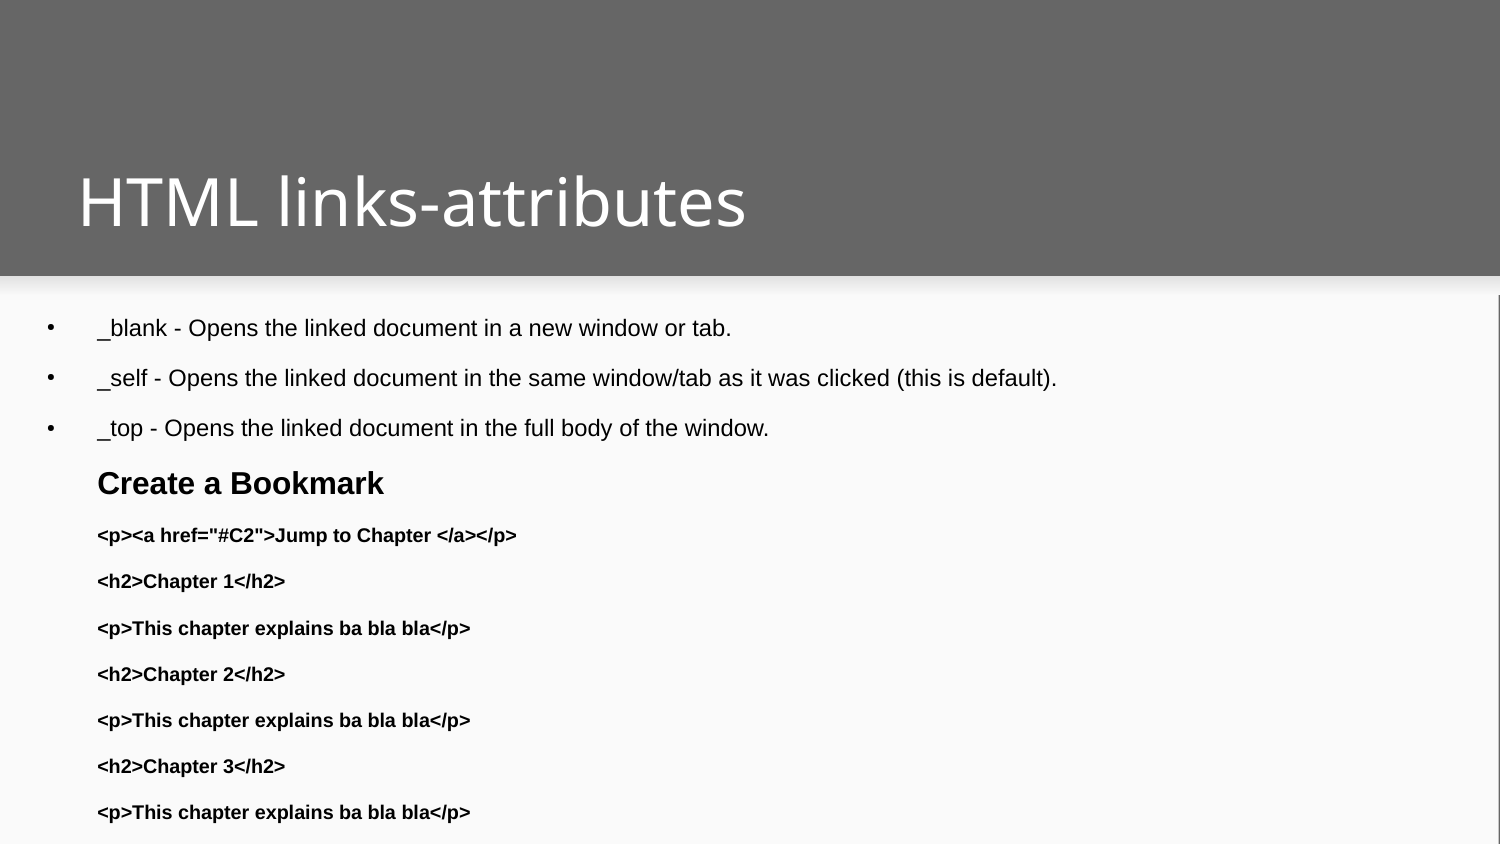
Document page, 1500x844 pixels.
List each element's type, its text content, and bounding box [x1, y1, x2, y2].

title HTML links-attributes [77, 121, 1427, 248]
list _blank - Opens the linked document in a new window or tab. _self - Opens the linked document in the same window/tab as it was clicked (this is default). _top - Opens the linked document in the full body of the window. Create a Bookmark <p><a href="#C2">Jump to Chapter </a></p> <h2>Chapter 1</h2> <p>This chapter explains ba bla bla</p> <h2>Chapter 2</h2> <p>This chapter explains ba bla bla</p> <h2>Chapter 3</h2> <p>This chapter explains ba bla bla</p> [30, 314, 1456, 826]
